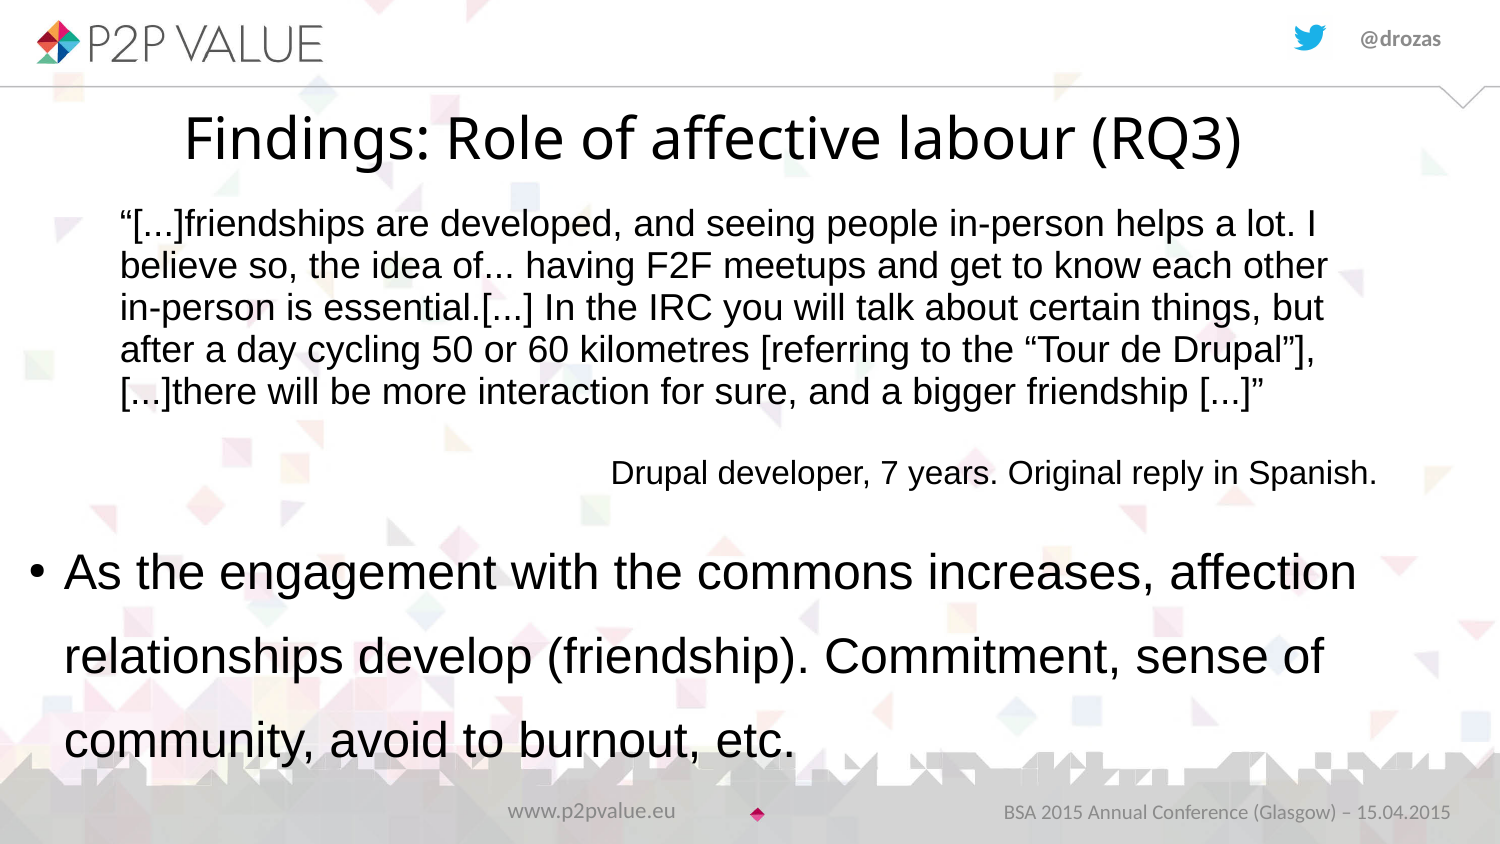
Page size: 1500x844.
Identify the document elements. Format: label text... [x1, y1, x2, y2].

text_box “[...]friendships are developed, and seeing people in-person helps a lot. I believe so, the idea of... having F2F meetups and get to know each other in-person is essential.[...] In the IRC you will talk about certain things, but after a day cycling 50 or 60 kilometres [referring to the “Tour de Drupal”],[...]there will be more interaction for sure, and a bigger friendship [...]” Drupal developer, 7 years. Original reply in Spanish. [105, 195, 1394, 510]
text_box @drozas [1333, 15, 1455, 60]
title Findings: Role of affective labour (RQ3) [60, 92, 1366, 181]
picture [0, 0, 1500, 844]
text_box As the engagement with the commons increases, affection relationships develop (friendship). Commitment, sense of community, avoid to burnout, etc. [15, 510, 1496, 844]
